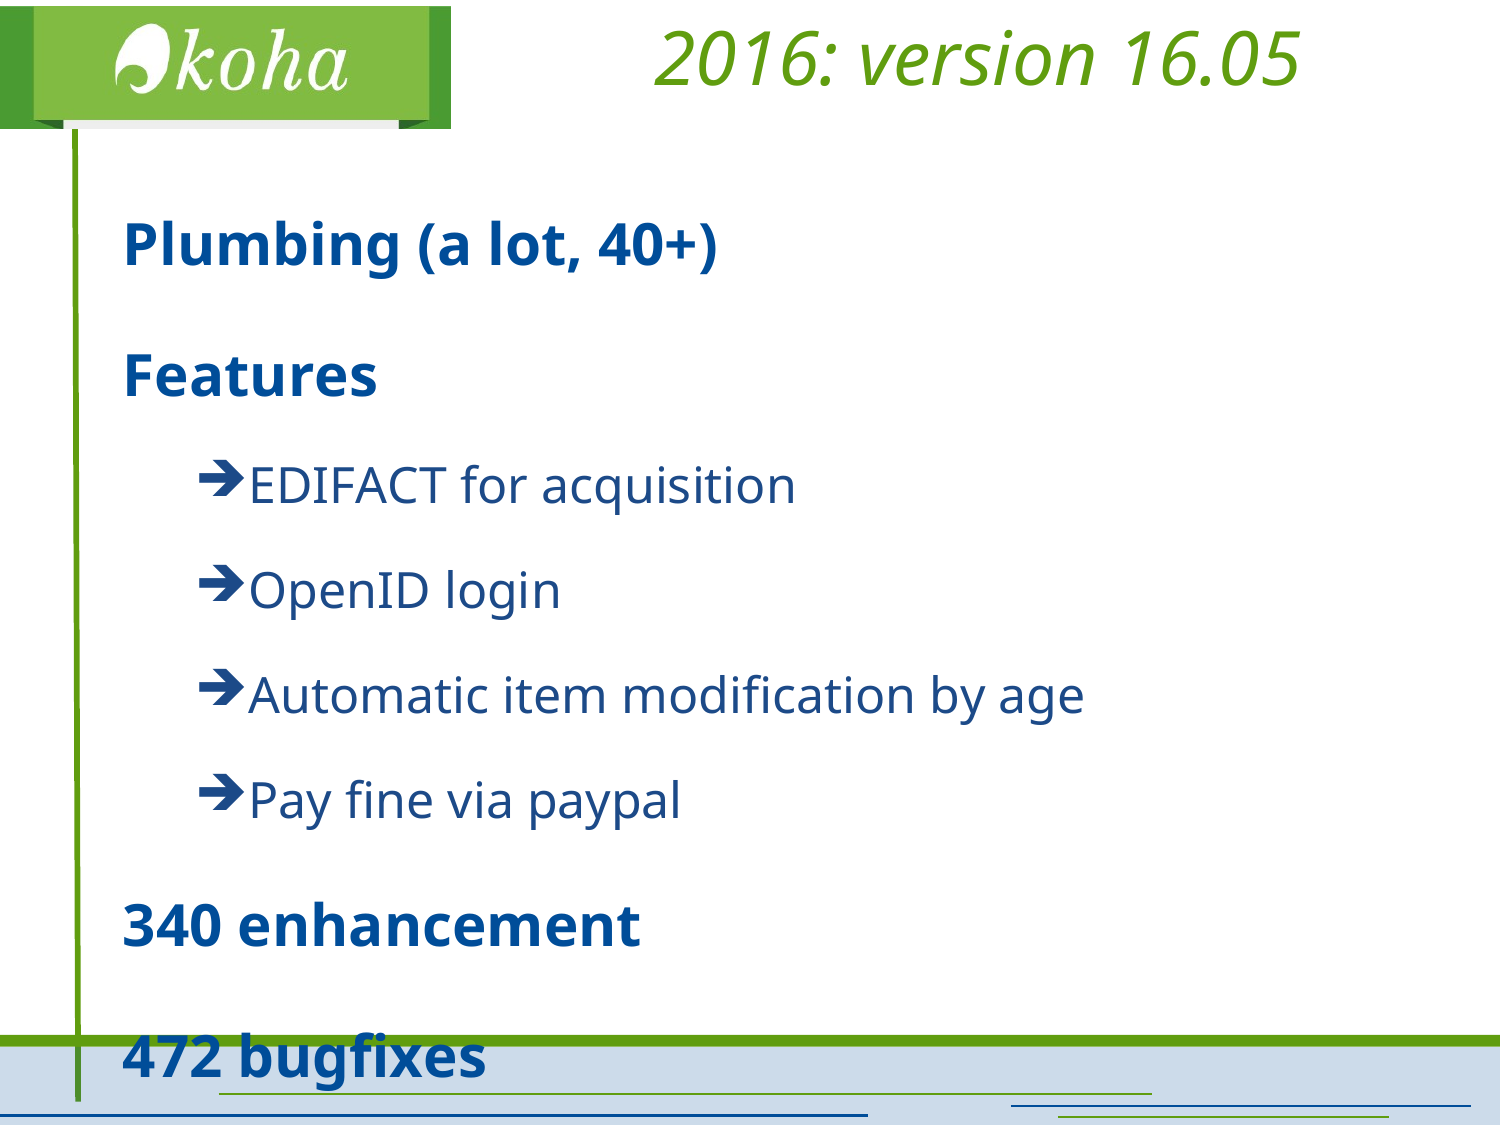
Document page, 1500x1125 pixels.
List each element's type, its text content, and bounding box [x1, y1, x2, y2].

picture [0, 0, 451, 129]
list Plumbing (a lot, 40+) Features EDIFACT for acquisition OpenID login Automatic item modification by age Pay fine via paypal 340 enhancement 472 bugfixes [118, 187, 1463, 999]
title 2016: version 16.05 [450, 0, 1500, 113]
